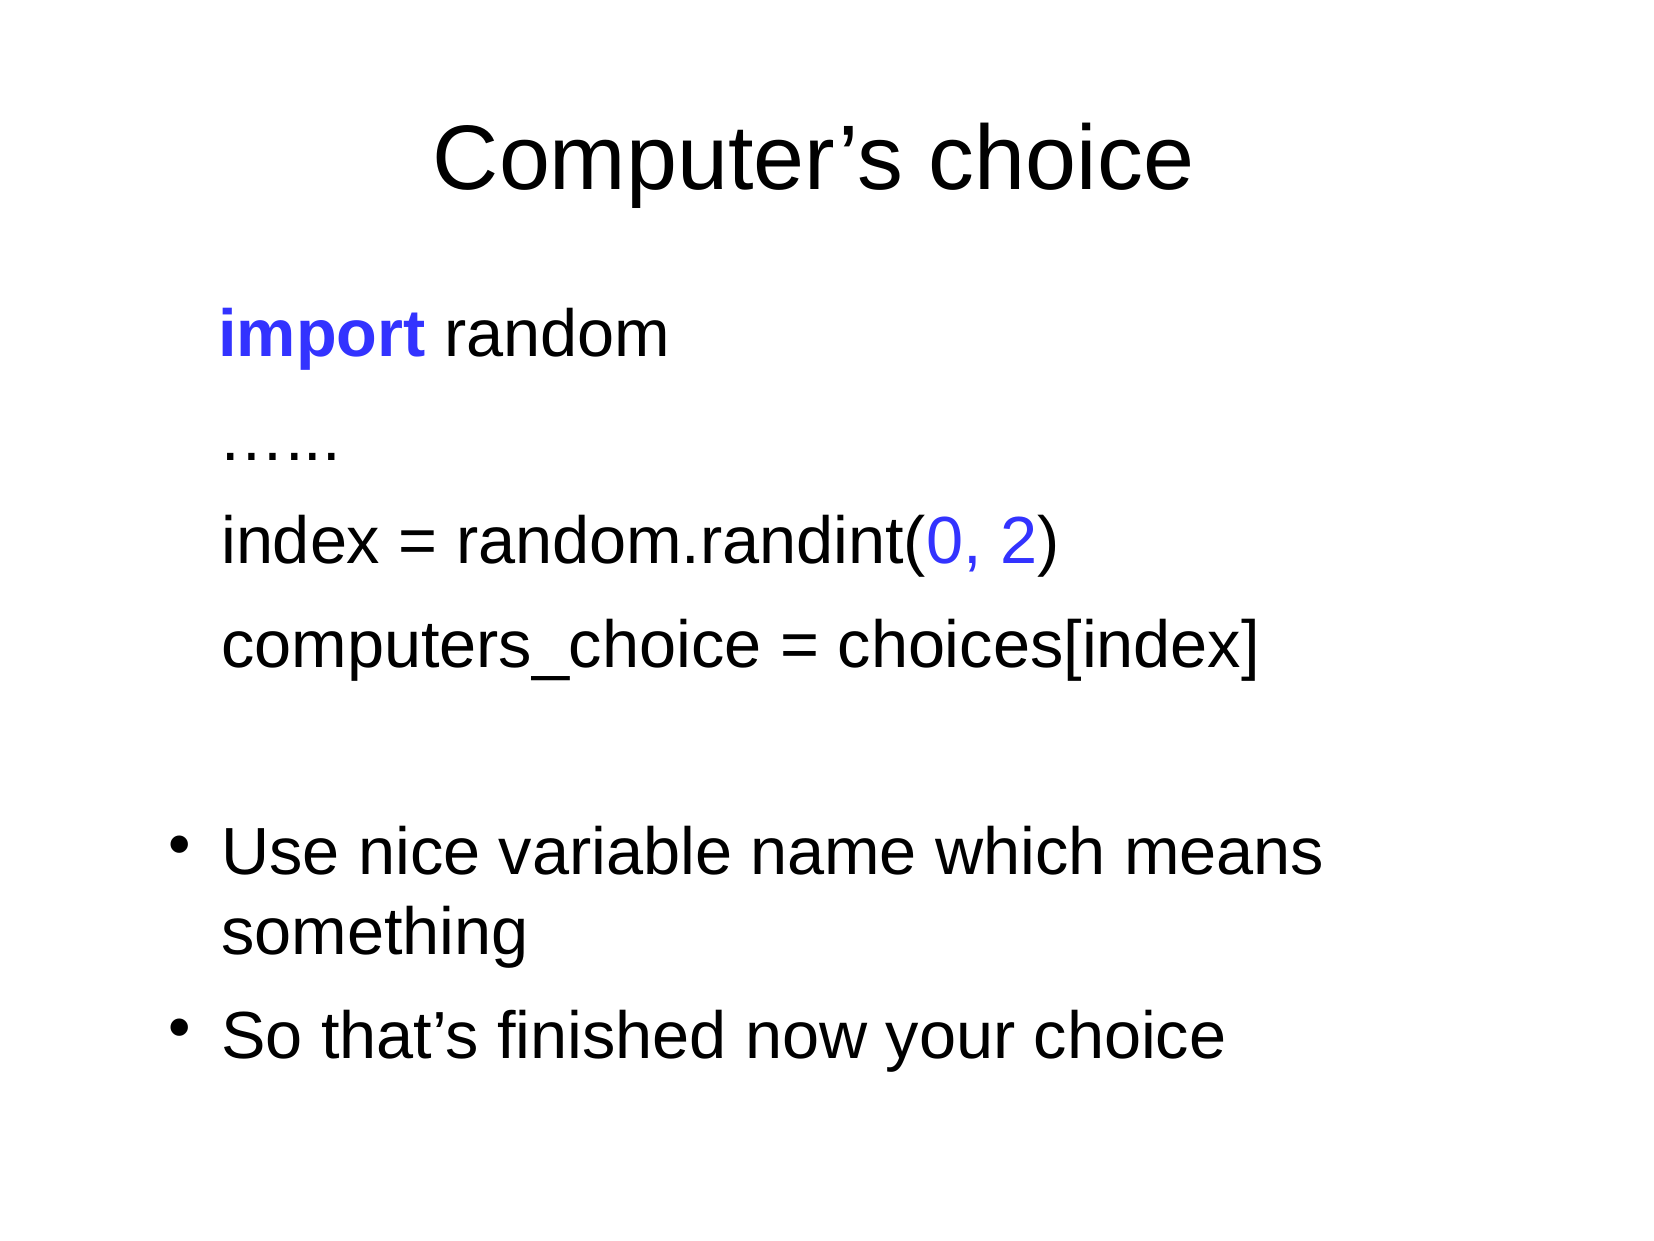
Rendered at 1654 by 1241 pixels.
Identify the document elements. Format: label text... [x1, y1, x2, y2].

text_box Computer’s choice [82, 49, 1571, 257]
text_box import random …... index = random.randint(0, 2) computers_choice = choices[index] Use nice variable name which means something So that’s finished now your choice [76, 290, 1565, 1010]
